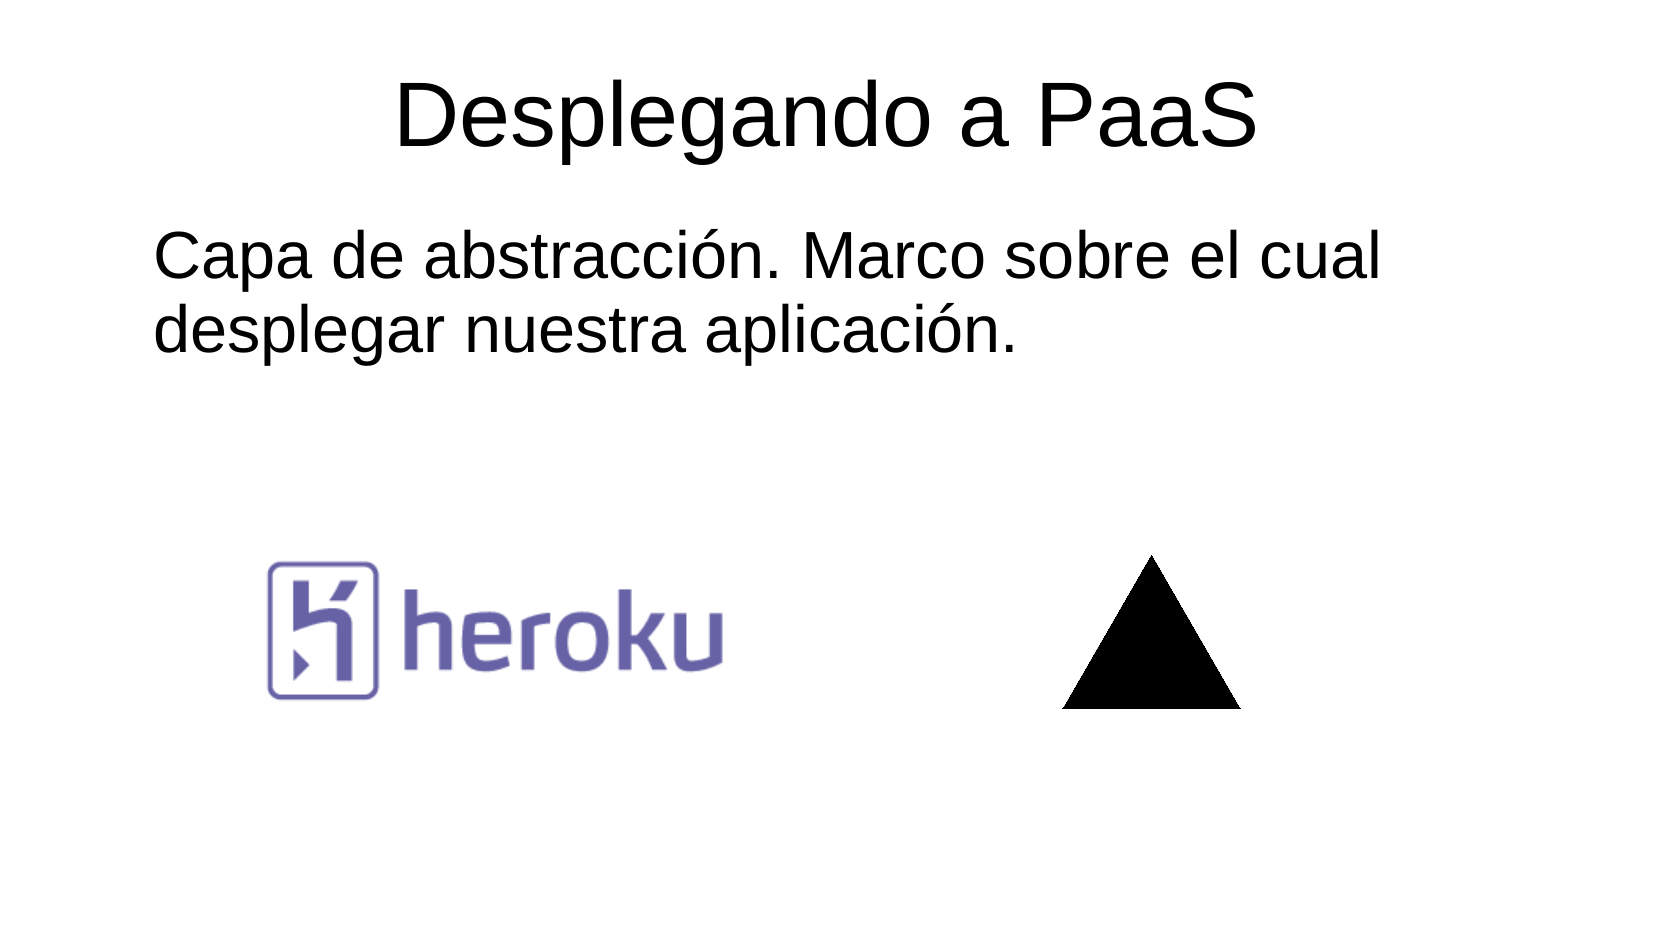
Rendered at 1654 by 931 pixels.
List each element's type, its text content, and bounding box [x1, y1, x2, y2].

title Desplegando a PaaS [82, 37, 1571, 193]
picture [259, 552, 729, 709]
text_box [1062, 555, 1241, 709]
list Capa de abstracción. Marco sobre el cual desplegar nuestra aplicación. [82, 217, 1571, 758]
